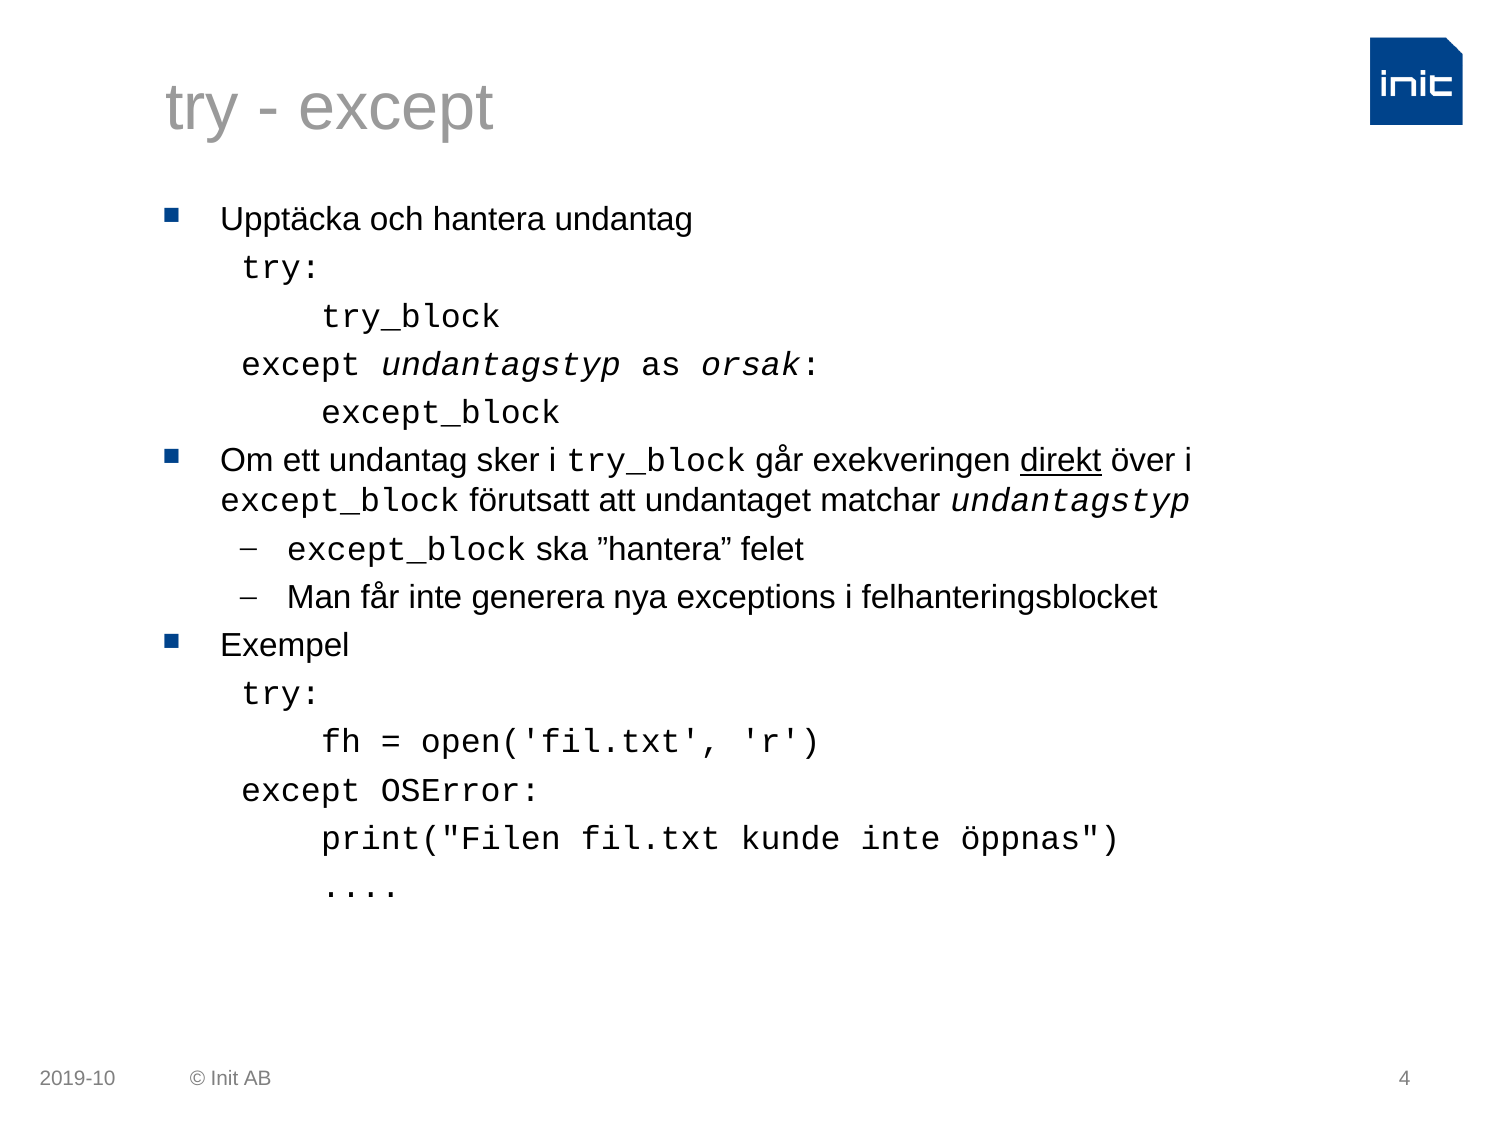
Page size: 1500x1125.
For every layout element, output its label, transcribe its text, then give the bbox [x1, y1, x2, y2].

text_box 2019-10 [24, 1037, 151, 1098]
text_box try - except [150, 0, 1351, 151]
text_box Upptäcka och hantera undantag try: try_block except undantagstyp as orsak: except_block Om ett undantag sker i try_block går exekveringen direkt över i except_block förutsatt att undantaget matchar undantagstyp except_block ska ”hantera” felet Man får inte generera nya exceptions i felhanteringsblocket Exempel try: fh = open('fil.txt', 'r') except OSError: print("Filen fil.txt kunde inte öppnas") .... [150, 189, 1351, 963]
text_box © Init AB [174, 1037, 1326, 1098]
text_box <nummer> [1350, 1037, 1426, 1098]
picture [1370, 37, 1463, 125]
